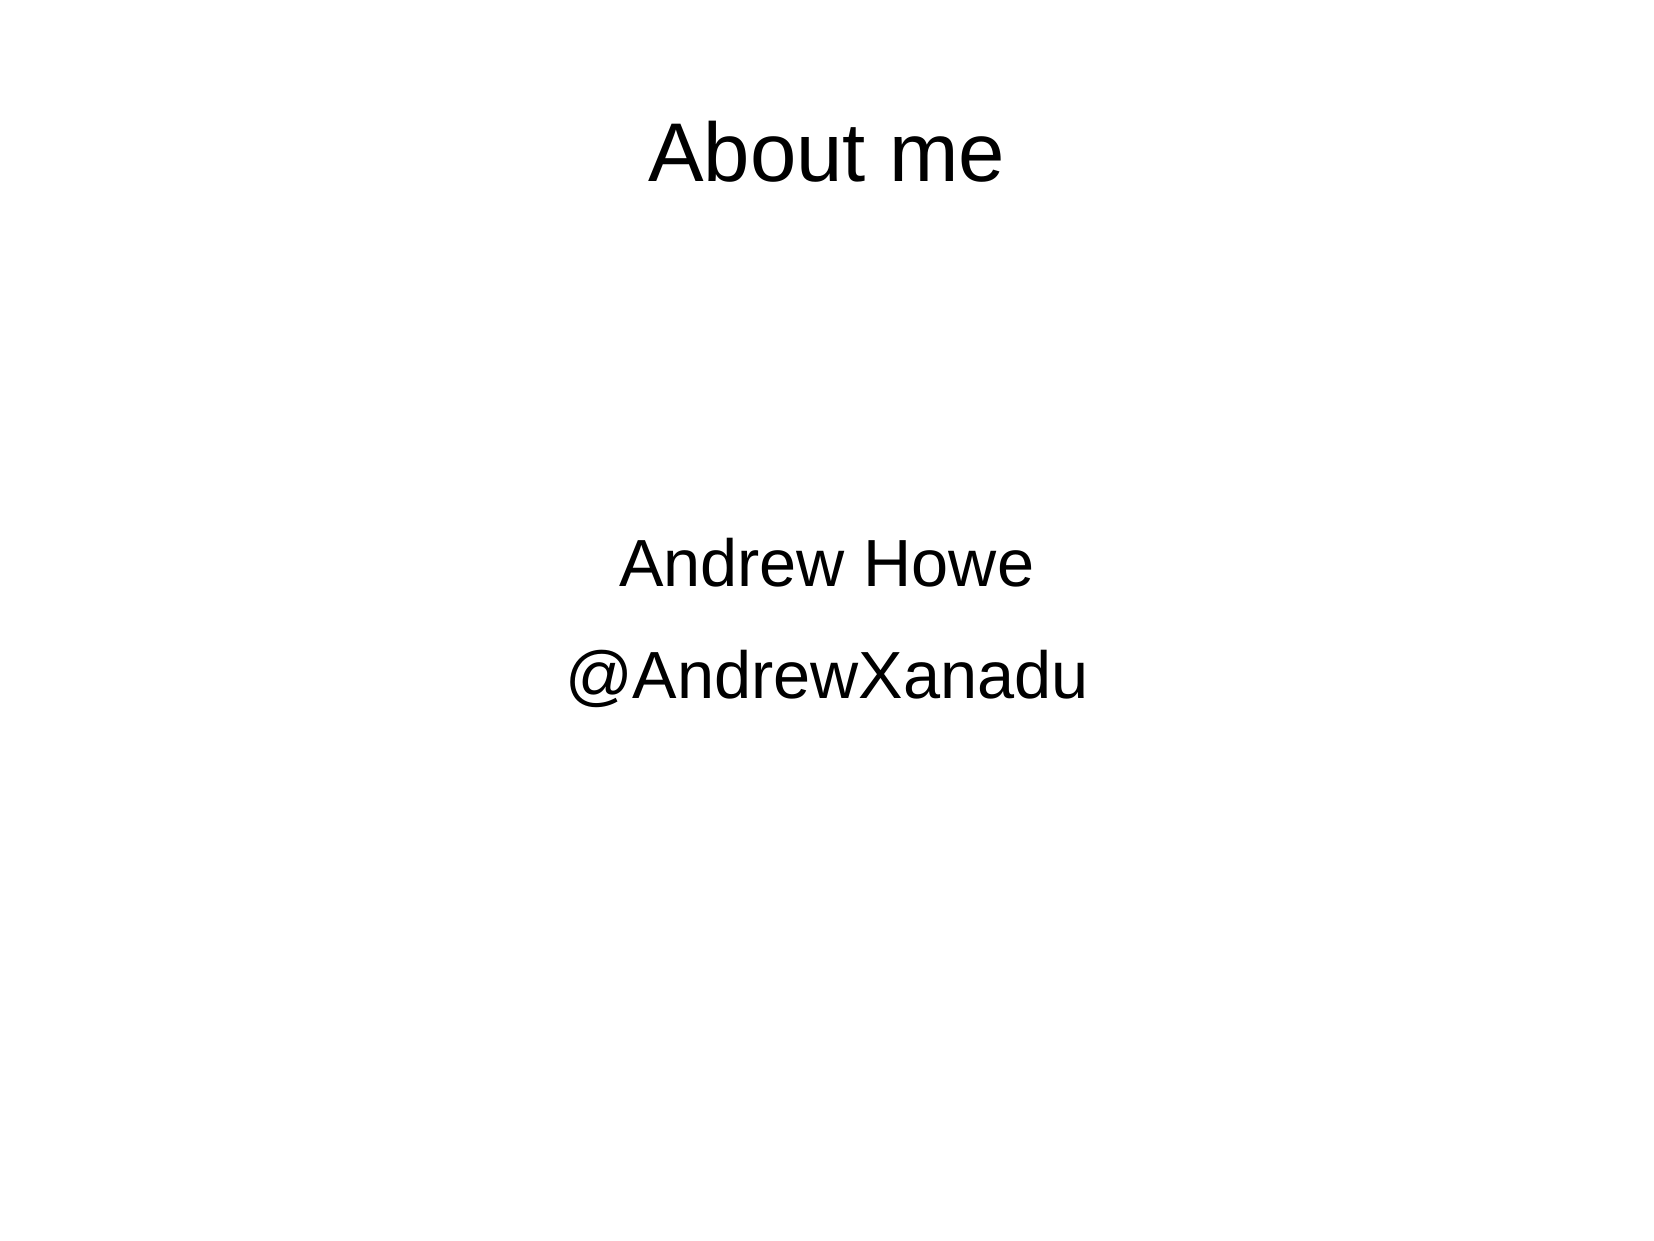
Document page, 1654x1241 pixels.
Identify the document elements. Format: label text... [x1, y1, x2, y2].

title About me [82, 49, 1571, 257]
text_box Andrew Howe @AndrewXanadu ------------------------------------------------------------------------- [0, 481, 1654, 945]
